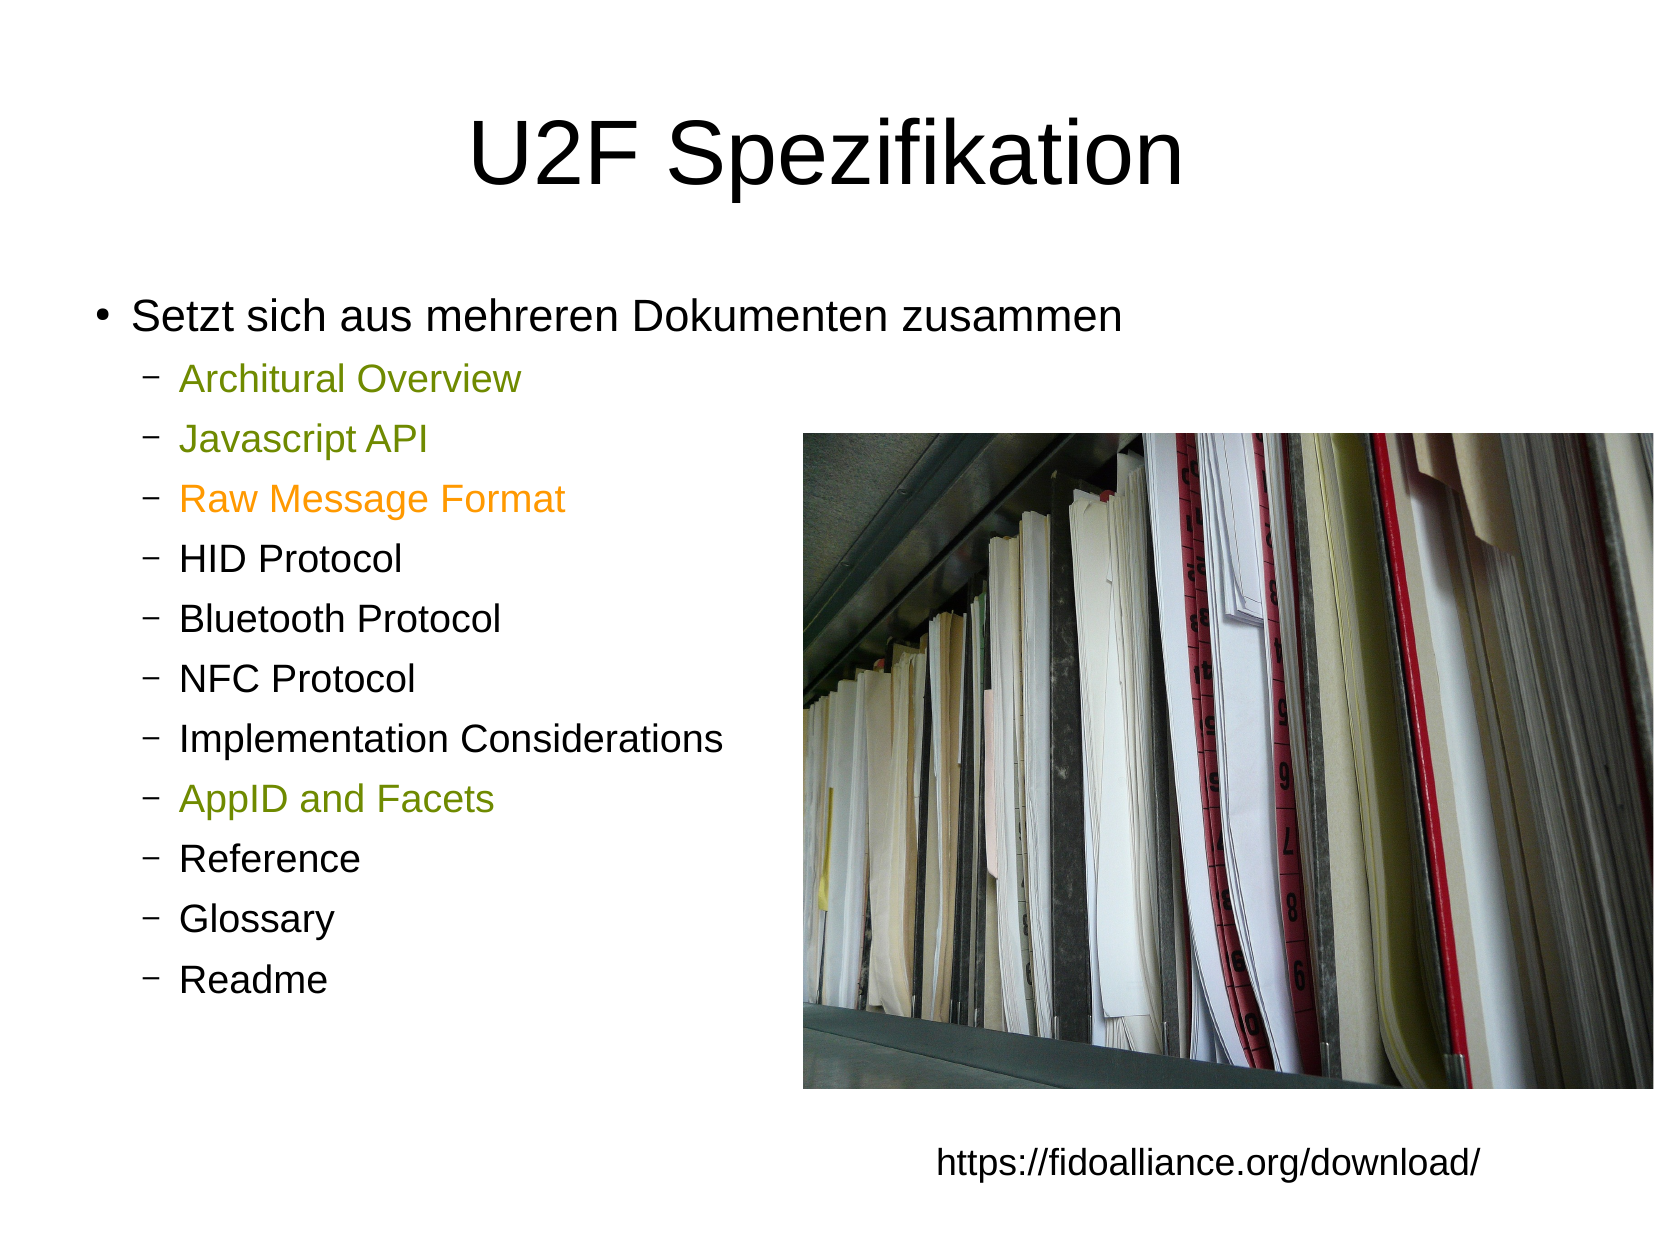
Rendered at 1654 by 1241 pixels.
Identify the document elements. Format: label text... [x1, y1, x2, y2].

list Setzt sich aus mehreren Dokumenten zusammen Architural Overview Javascript API Raw Message Format HID Protocol Bluetooth Protocol NFC Protocol Implementation Considerations AppID and Facets Reference Glossary Readme [82, 290, 1571, 1010]
title U2F Spezifikation [82, 49, 1571, 257]
text_box https://fidoalliance.org/download/ [921, 1133, 1496, 1191]
picture [803, 433, 1654, 1089]
